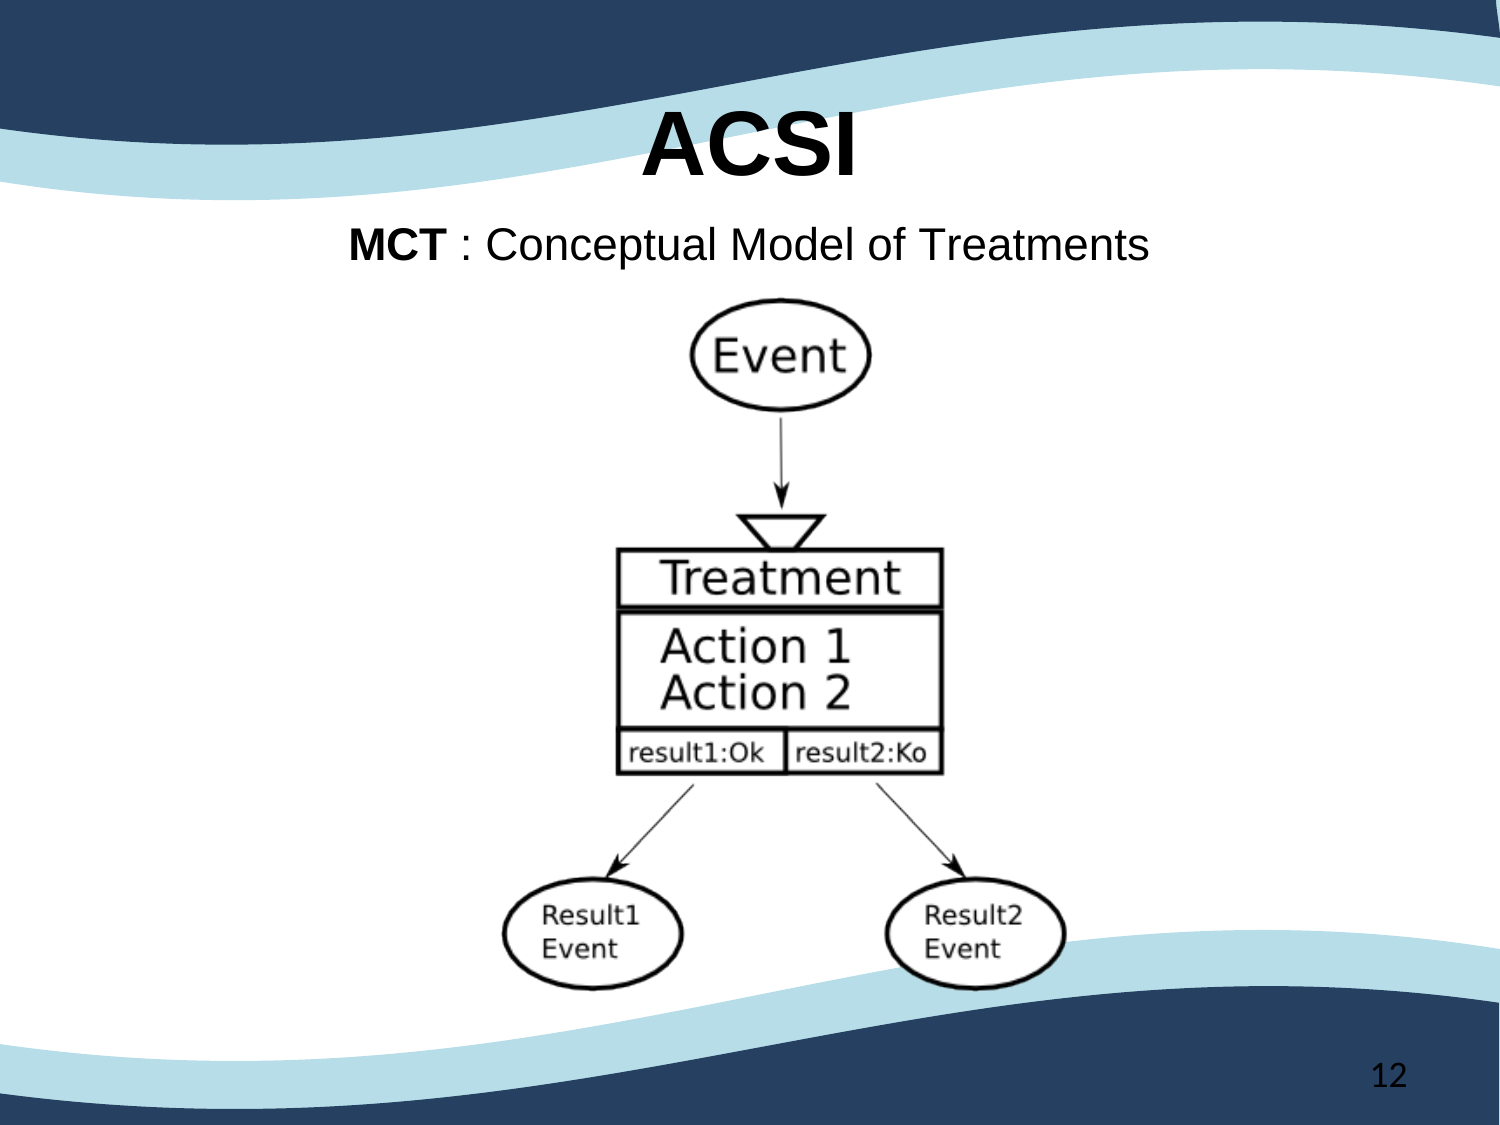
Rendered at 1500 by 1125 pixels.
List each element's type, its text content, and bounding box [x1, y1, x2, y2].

text_box MCT : Conceptual Model of Treatments [333, 206, 1166, 277]
picture [314, 295, 1186, 1068]
title ACSI [75, 21, 1425, 257]
